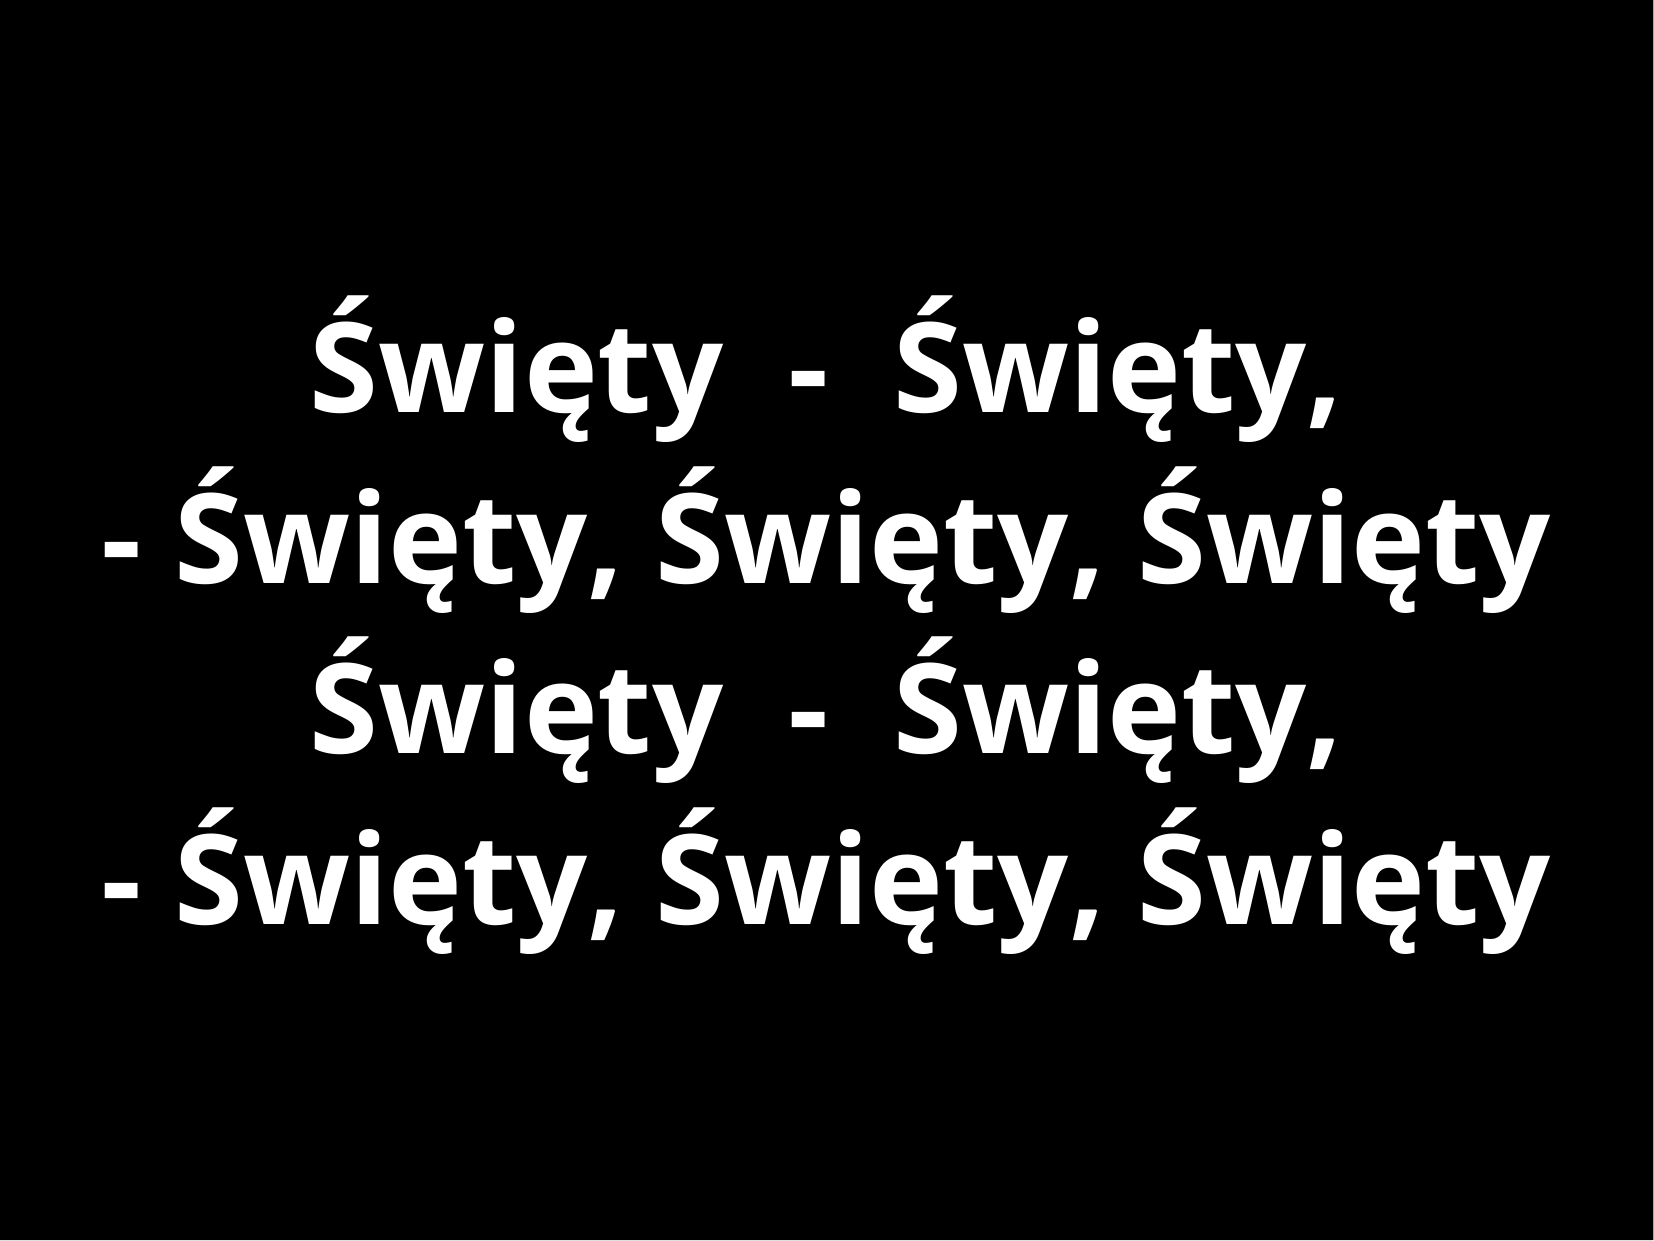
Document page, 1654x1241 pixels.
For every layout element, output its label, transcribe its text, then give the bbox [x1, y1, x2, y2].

title Święty - Święty, - Święty, Święty, Święty Święty - Święty, - Święty, Święty, Święty [0, 0, 1654, 1241]
